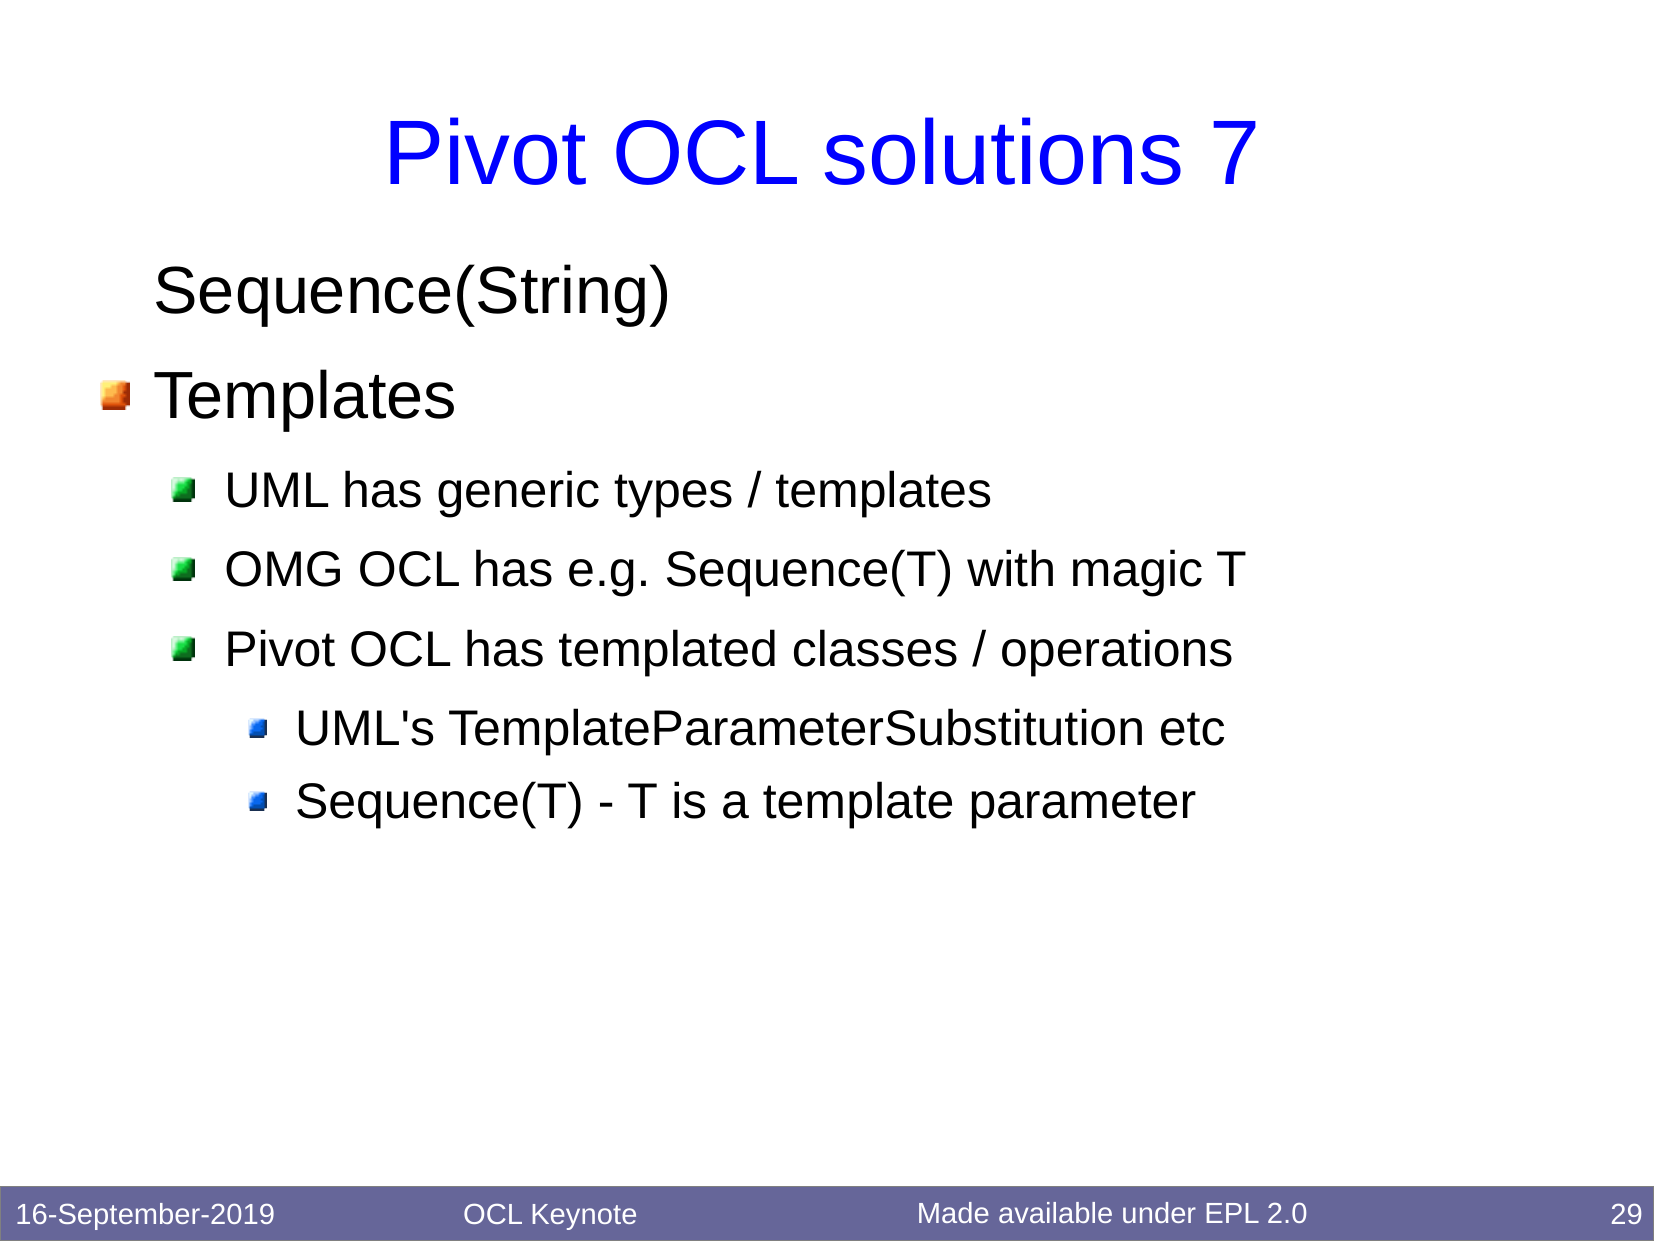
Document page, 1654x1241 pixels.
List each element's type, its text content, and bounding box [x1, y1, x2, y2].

list Sequence(String) Templates UML has generic types / templates OMG OCL has e.g. Sequence(T) with magic T Pivot OCL has templated classes / operations UML's TemplateParameterSubstitution etc Sequence(T) - T is a template parameter [82, 253, 1654, 1241]
title Pivot OCL solutions 7 [78, 49, 1567, 257]
